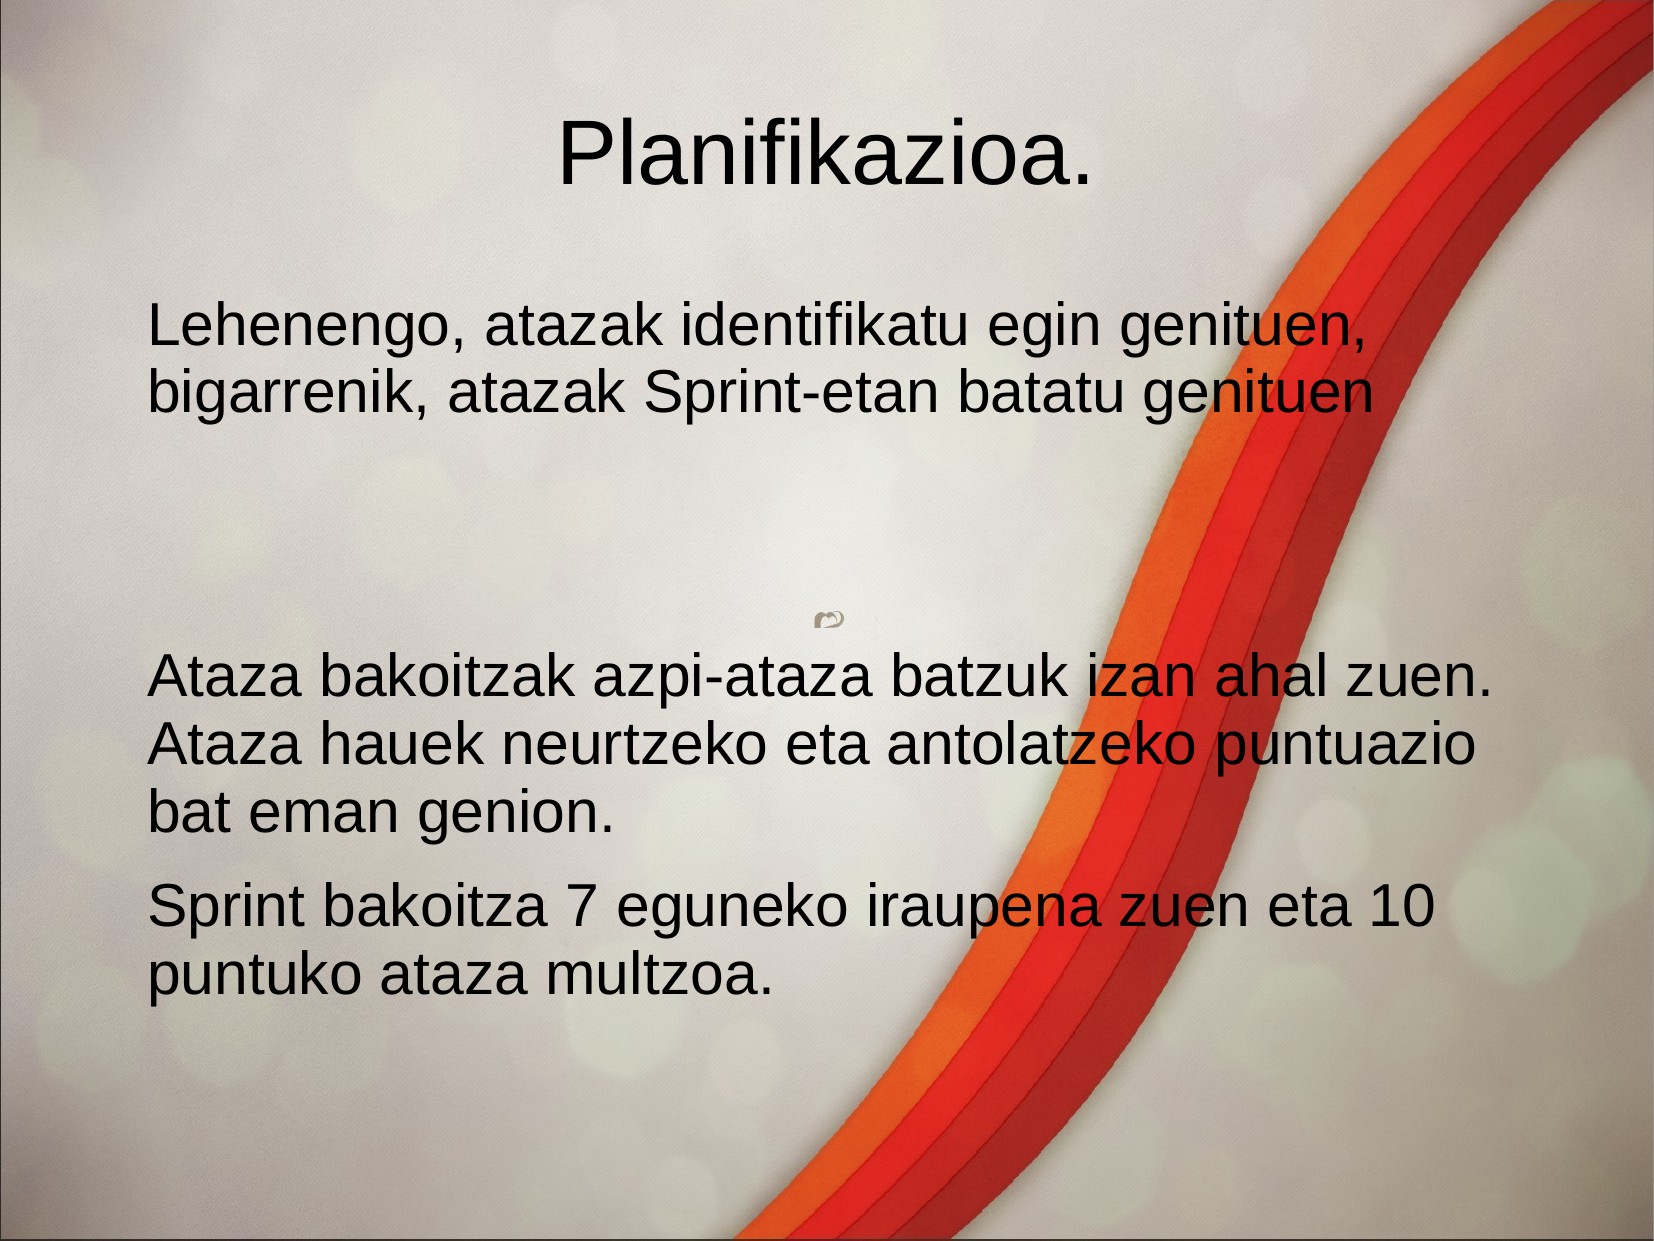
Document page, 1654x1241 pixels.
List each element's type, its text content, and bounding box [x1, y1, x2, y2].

list Lehenengo, atazak identifikatu egin genituen, bigarrenik, atazak Sprint-etan batatu genituen Ataza bakoitzak azpi-ataza batzuk izan ahal zuen. Ataza hauek neurtzeko eta antolatzeko puntuazio bat eman genion. Sprint bakoitza 7 eguneko iraupena zuen eta 10 puntuko ataza multzoa. [82, 290, 1571, 1010]
title Planifikazioa. [82, 49, 1571, 257]
picture [0, 0, 1654, 1241]
